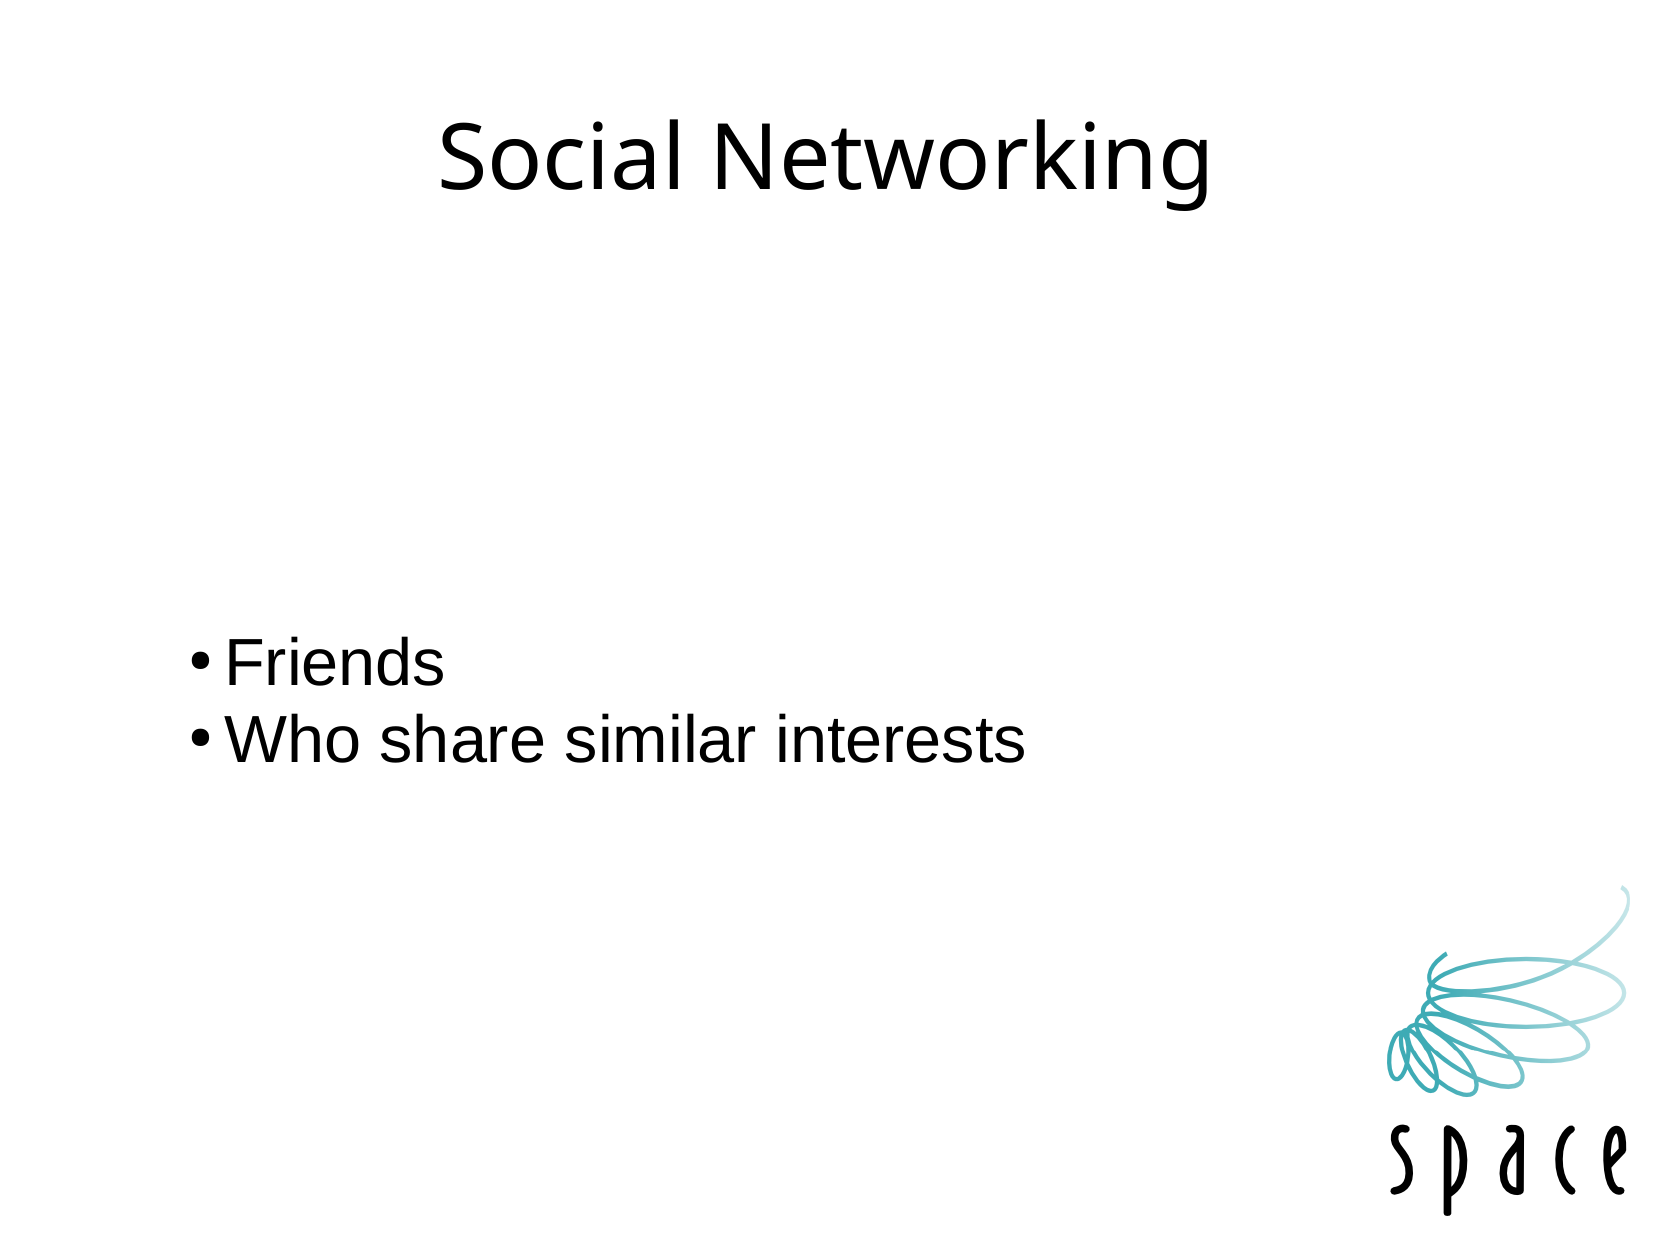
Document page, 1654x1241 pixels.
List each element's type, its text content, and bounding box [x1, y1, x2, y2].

picture [1387, 885, 1630, 1216]
title Social Networking [82, 56, 1571, 249]
subtitle Friends Who share similar interests [82, 297, 1571, 1102]
